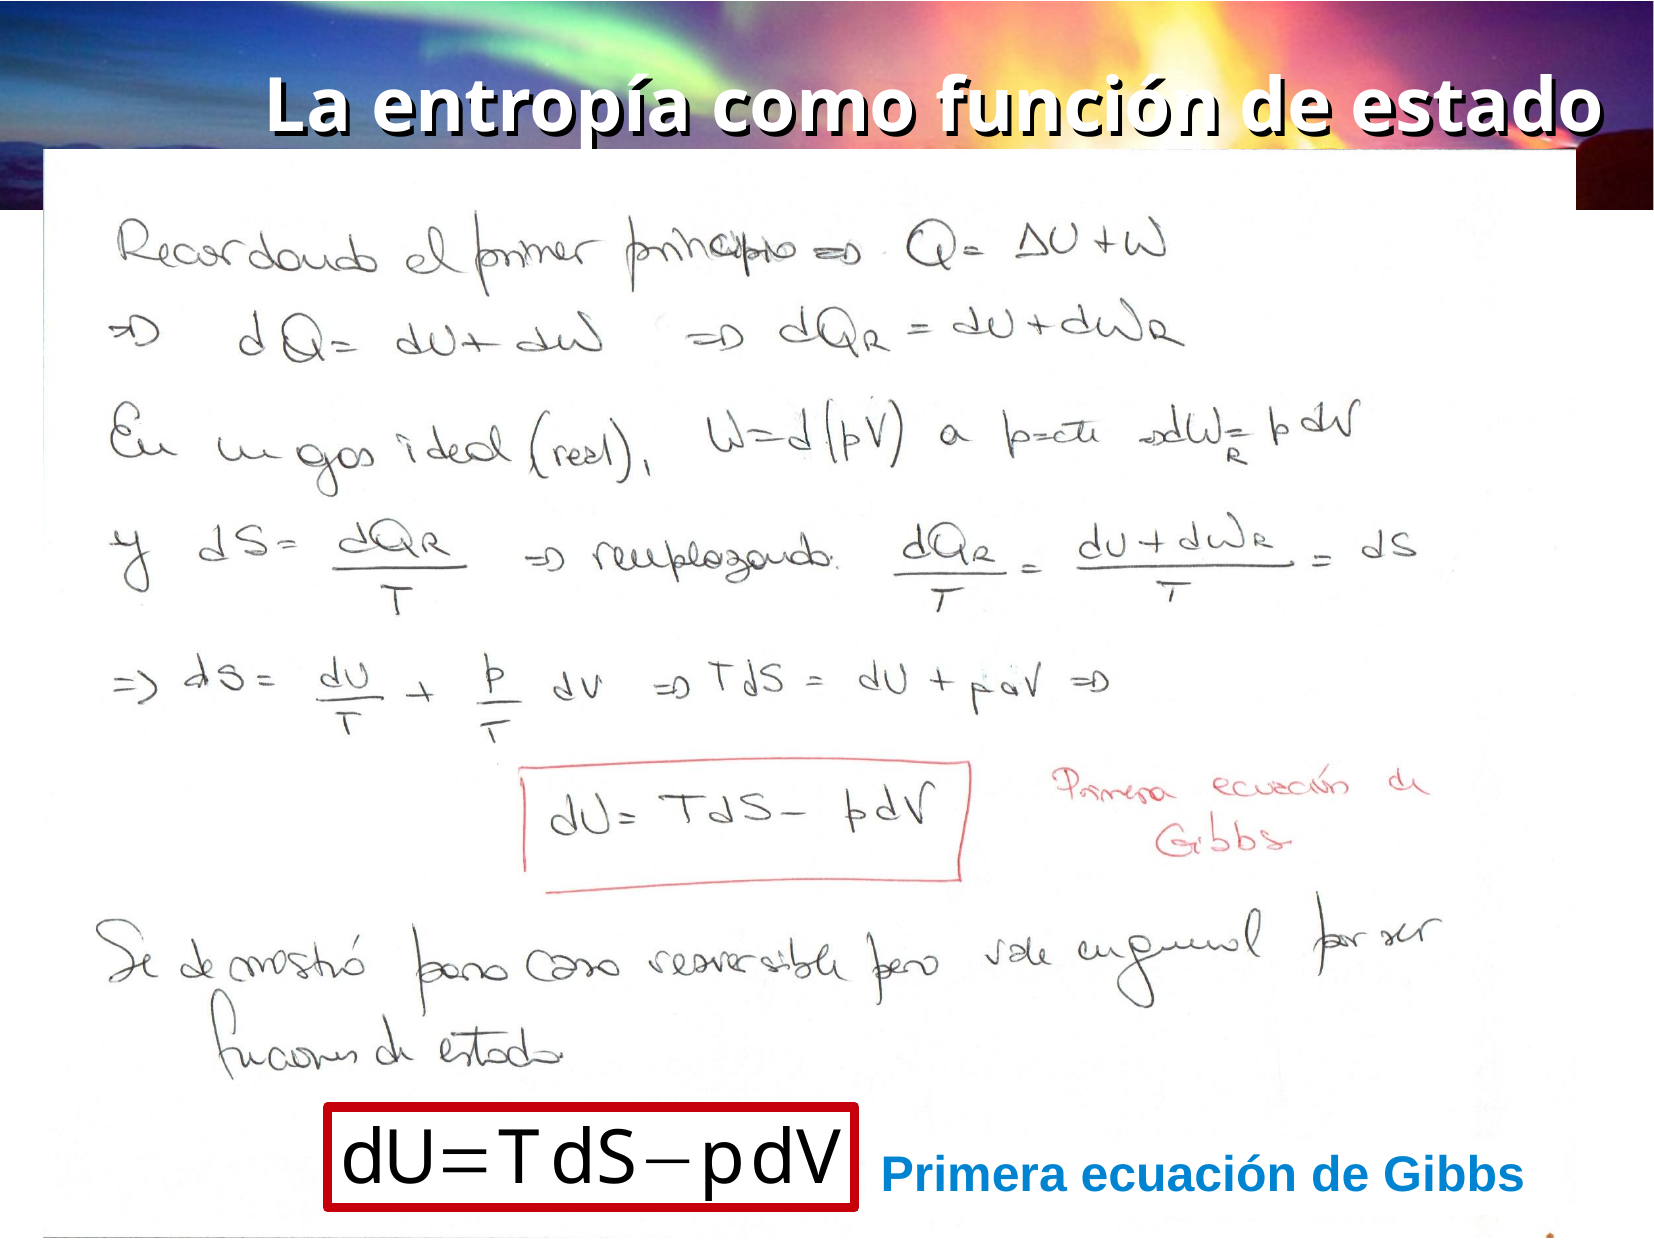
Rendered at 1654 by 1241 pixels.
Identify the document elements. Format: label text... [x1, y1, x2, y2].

text_box Primera ecuación de Gibbs [865, 1139, 1564, 1215]
chart [332, 1111, 850, 1203]
picture [0, 1, 1654, 1238]
title La entropía como función de estado [45, 15, 1606, 191]
